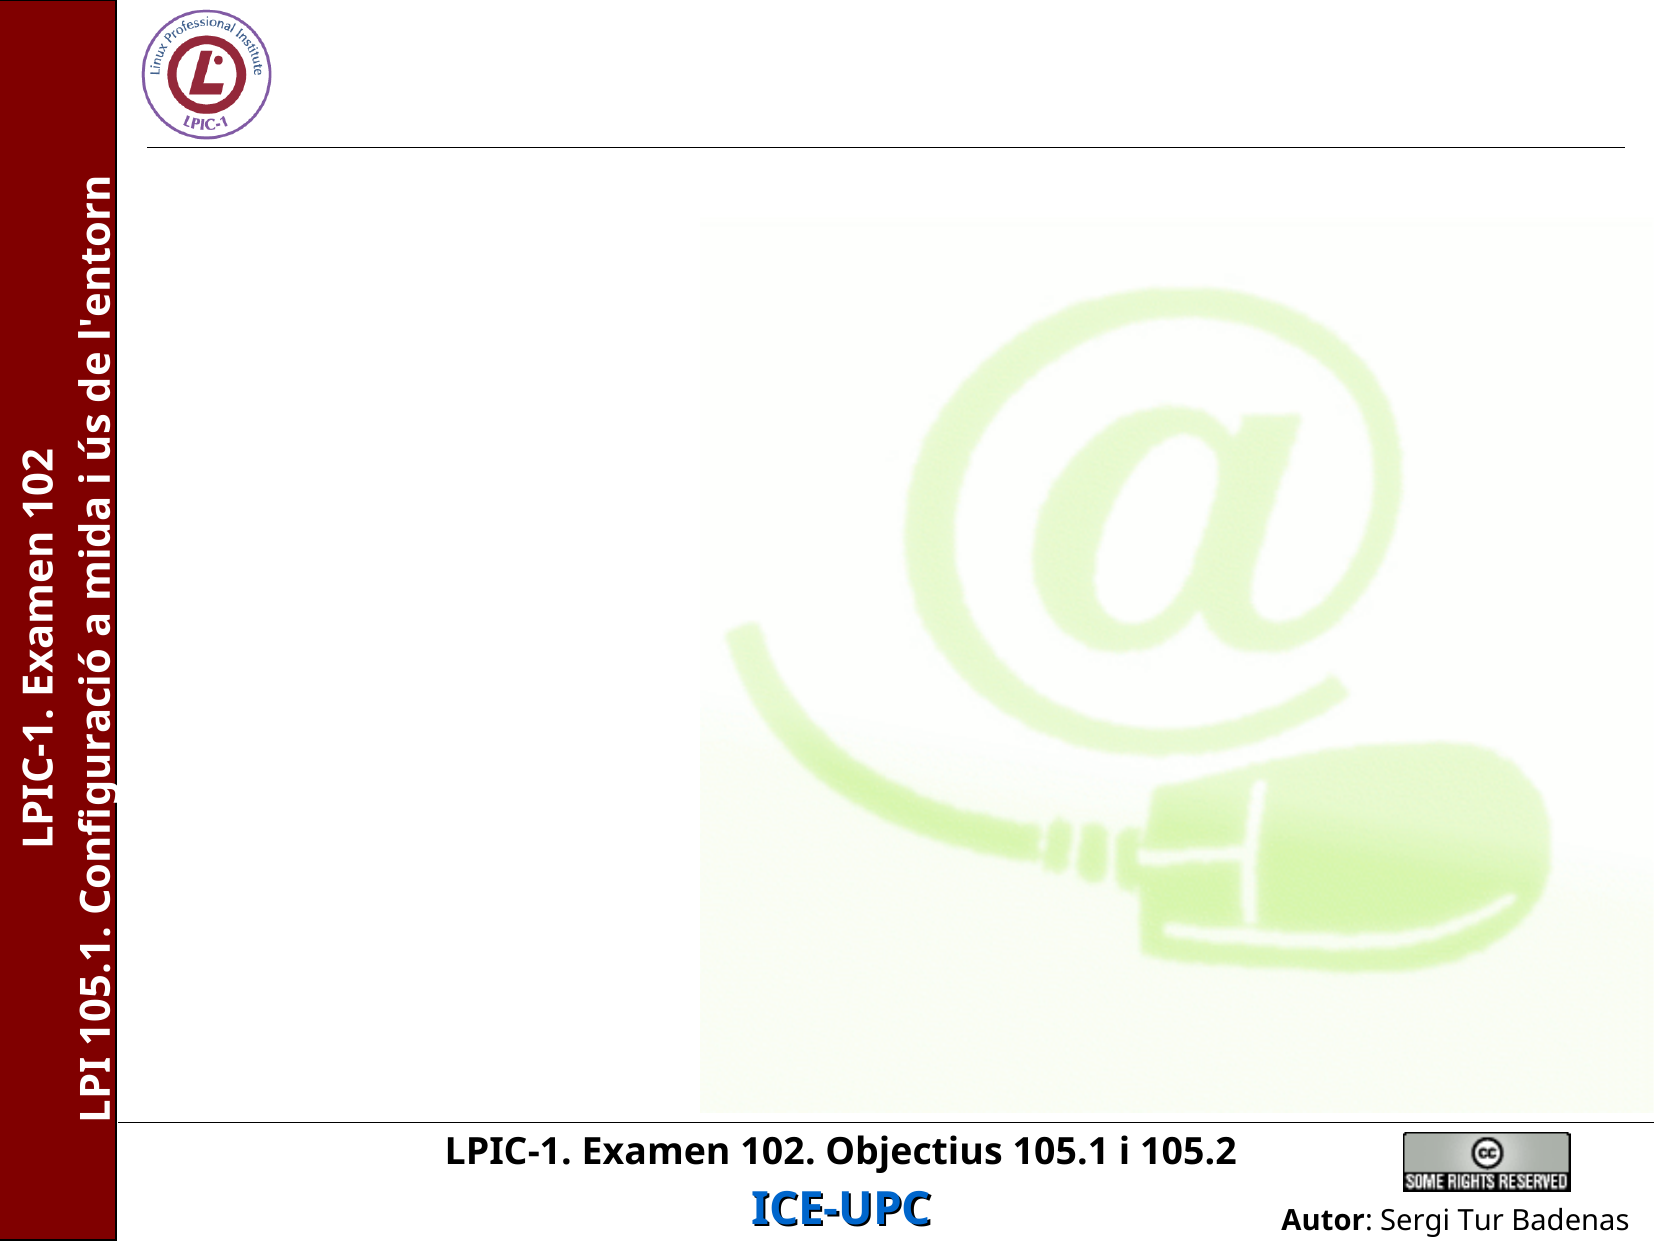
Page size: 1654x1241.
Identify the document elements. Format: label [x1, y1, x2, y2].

picture [135, 5, 277, 142]
picture [1403, 1132, 1571, 1192]
picture [700, 217, 1654, 1113]
